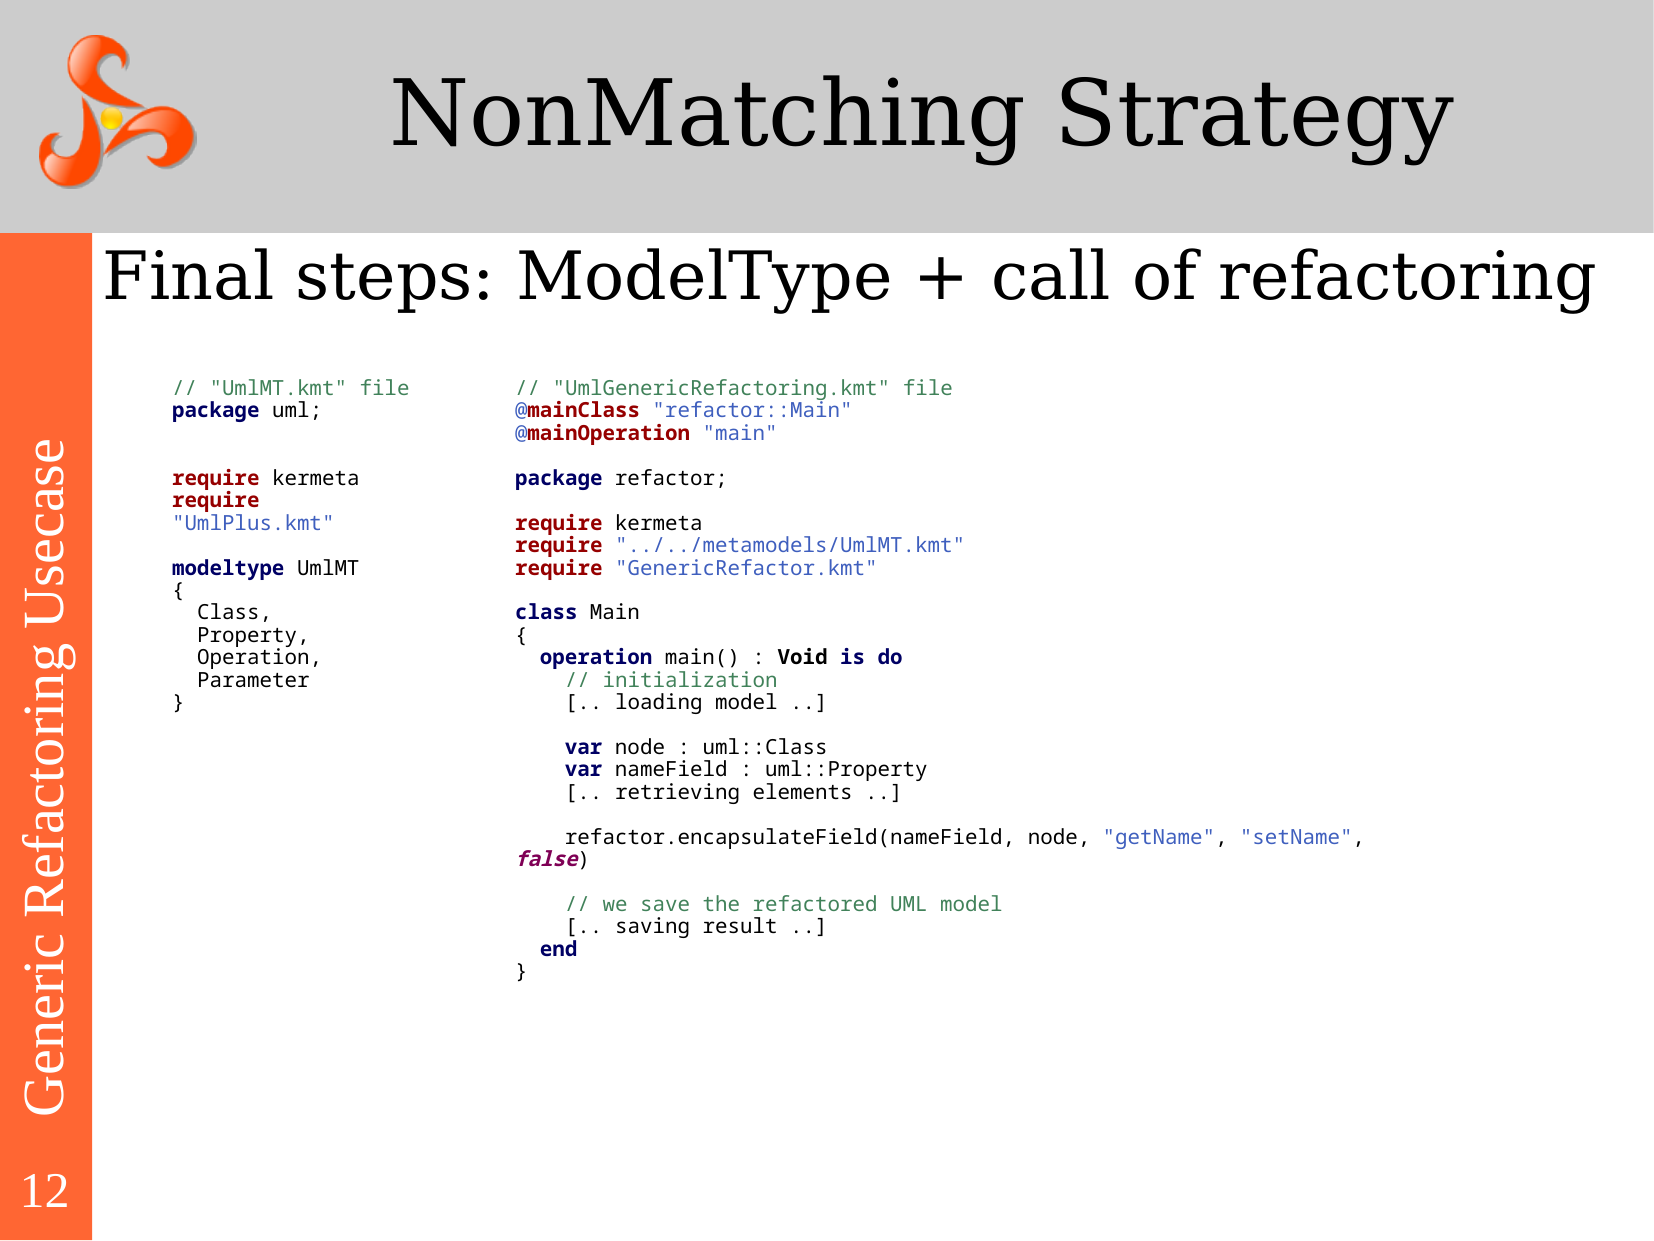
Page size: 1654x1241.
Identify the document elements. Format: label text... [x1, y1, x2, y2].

text_box Generic Refactoring Usecase [12, 259, 76, 1118]
title NonMatching Strategy [226, 16, 1618, 215]
text_box // "UmlMT.kmt" file package uml; require kermeta require "UmlPlus.kmt" modeltype UmlMT { Class, Property, Operation, Parameter } [157, 370, 445, 725]
list Final steps: ModelType + call of refactoring [102, 241, 1634, 336]
picture [39, 35, 197, 189]
text_box // "UmlGenericRefactoring.kmt" file @mainClass "refactor::Main" @mainOperation "main" package refactor; require kermeta require "../../metamodels/UmlMT.kmt" require "GenericRefactor.kmt" class Main { operation main() : Void is do // initialization [.. loading model ..] var node : uml::Class var nameField : uml::Property [.. retrieving elements ..] refactor.encapsulateField(nameField, node, "getName", "setName", false) // we save the refactored UML model [.. saving result ..] end } [500, 370, 1461, 969]
